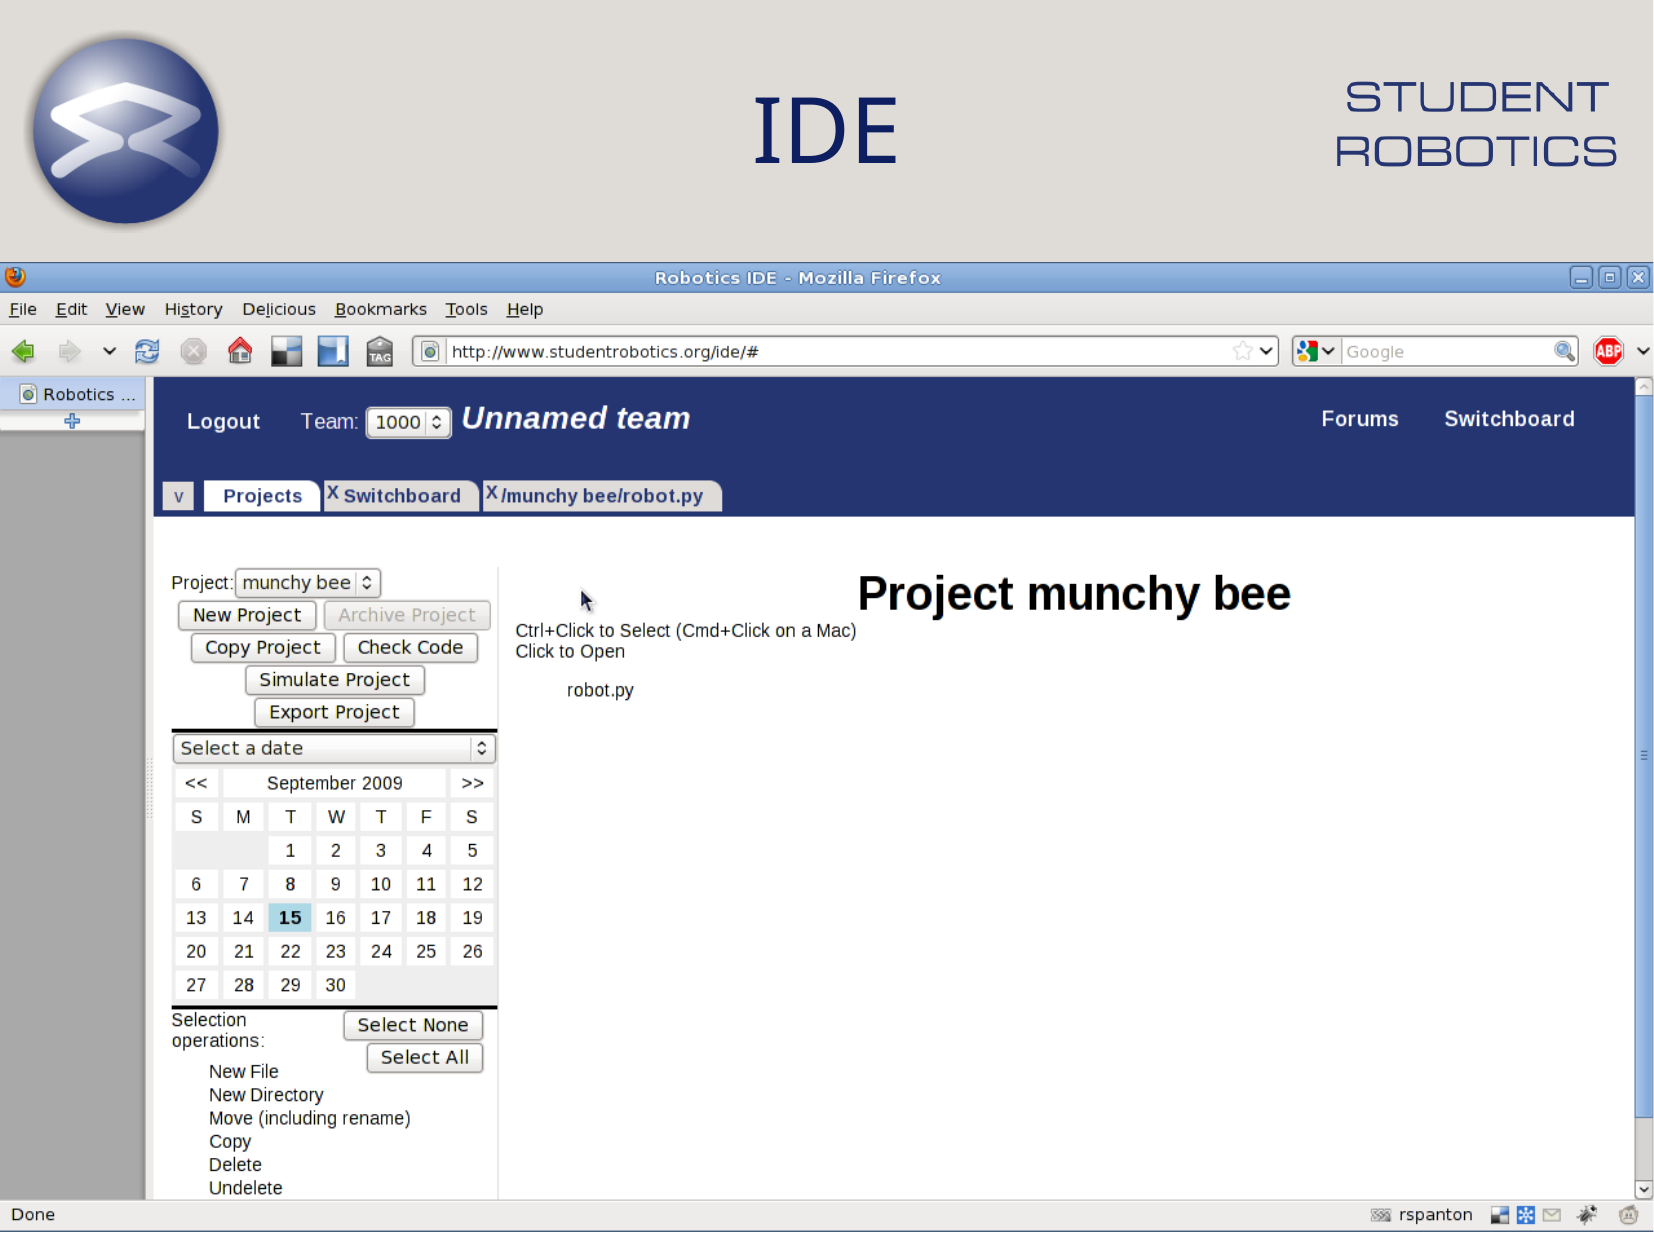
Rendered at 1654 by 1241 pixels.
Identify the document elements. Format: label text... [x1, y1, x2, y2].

picture [0, 262, 1654, 1232]
picture [9, 19, 82, 245]
title IDE [82, 0, 1571, 257]
picture [1571, 68, 1633, 174]
